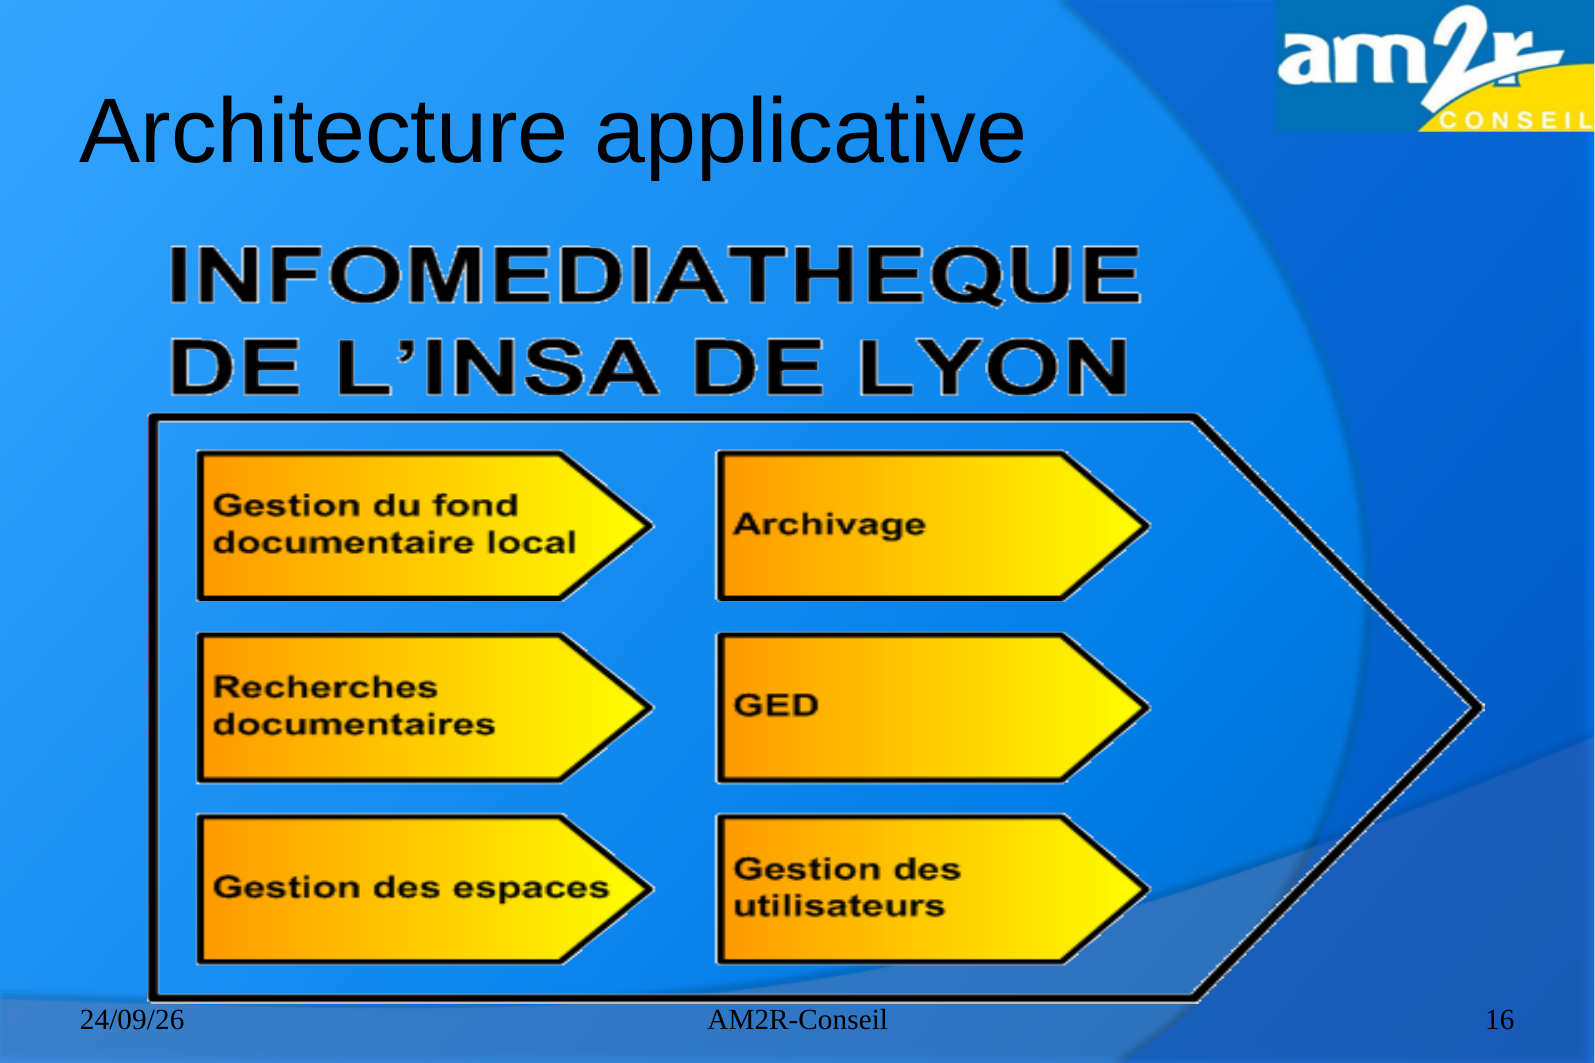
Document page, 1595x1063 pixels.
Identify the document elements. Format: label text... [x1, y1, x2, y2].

picture [0, 0, 1595, 1063]
title Architecture applicative [79, 49, 1241, 213]
